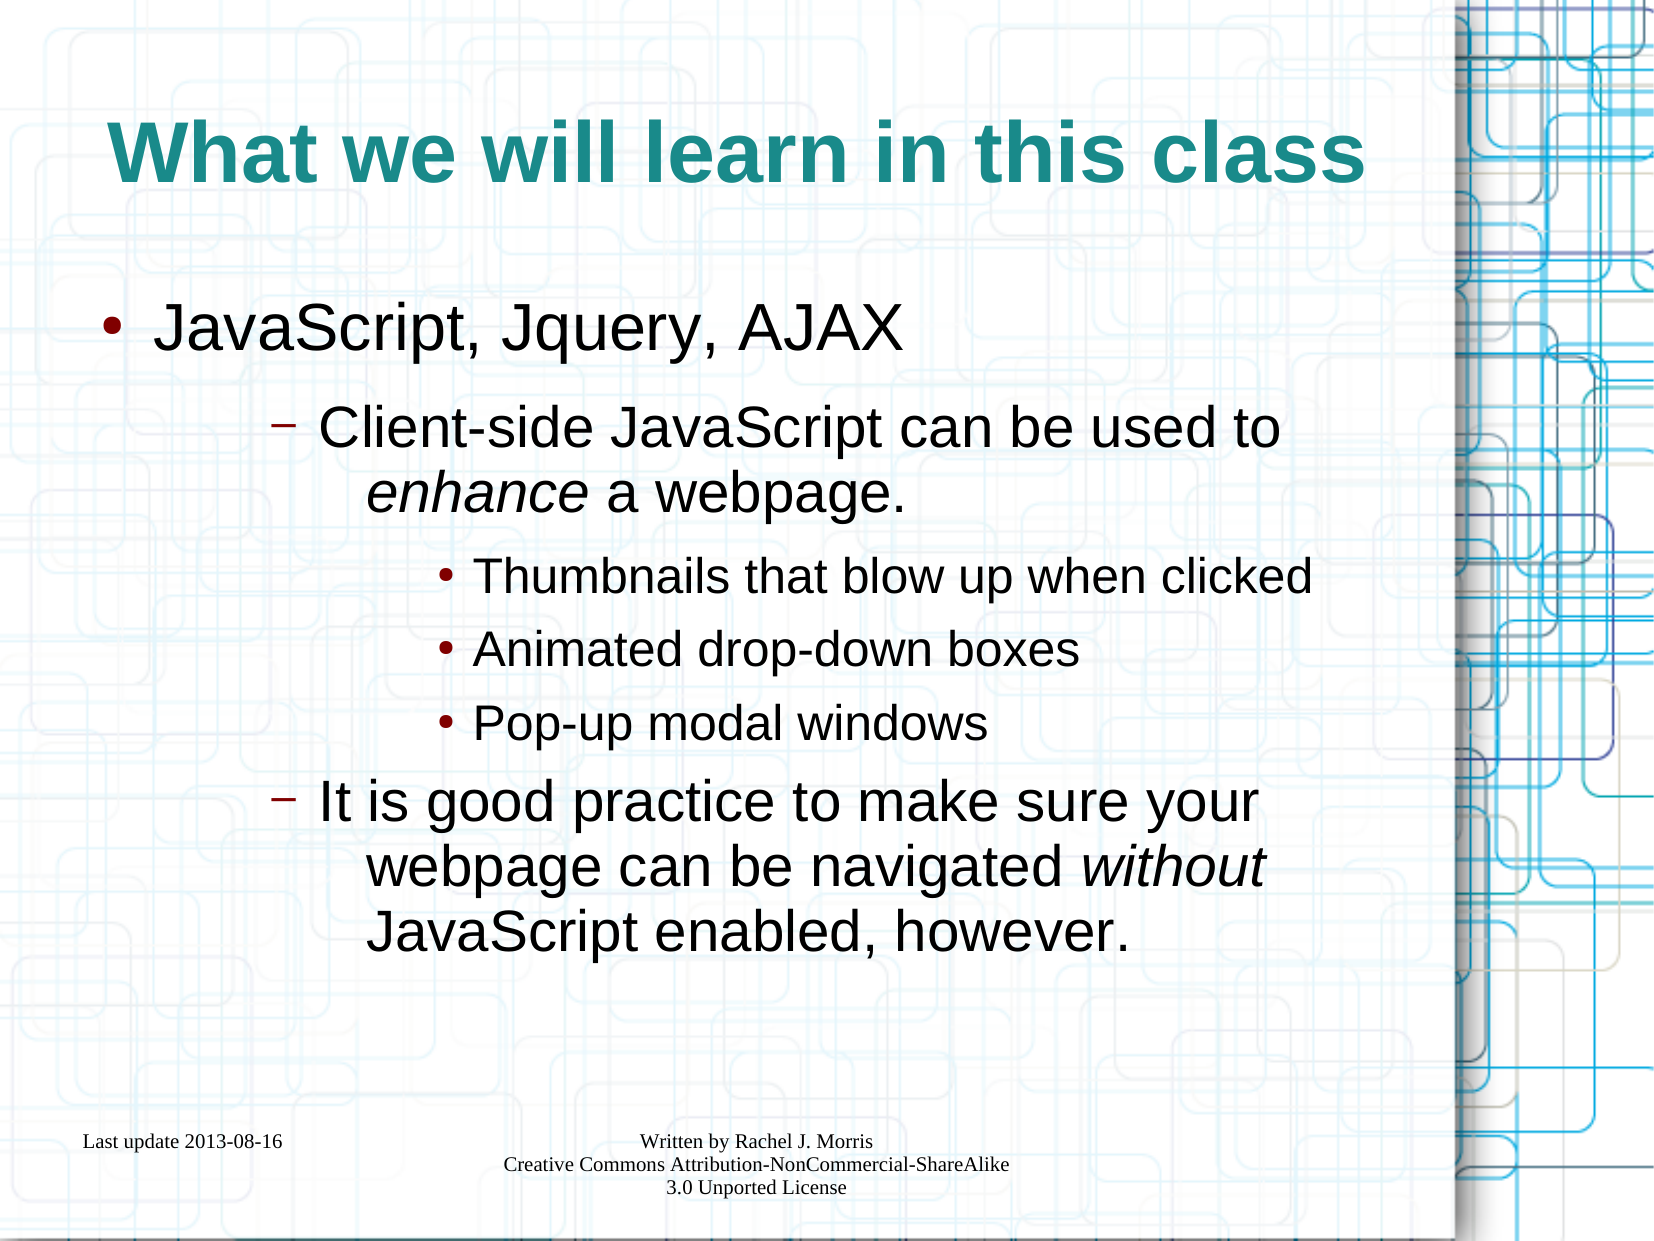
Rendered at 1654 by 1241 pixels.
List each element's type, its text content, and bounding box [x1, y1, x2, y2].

picture [0, 0, 1654, 1241]
title What we will learn in this class [59, 49, 1418, 257]
list JavaScript, Jquery, AJAX Client-side JavaScript can be used to enhance a webpage. Thumbnails that blow up when clicked Animated drop-down boxes Pop-up modal windows It is good practice to make sure your webpage can be navigated without JavaScript enabled, however. [82, 290, 1418, 1010]
